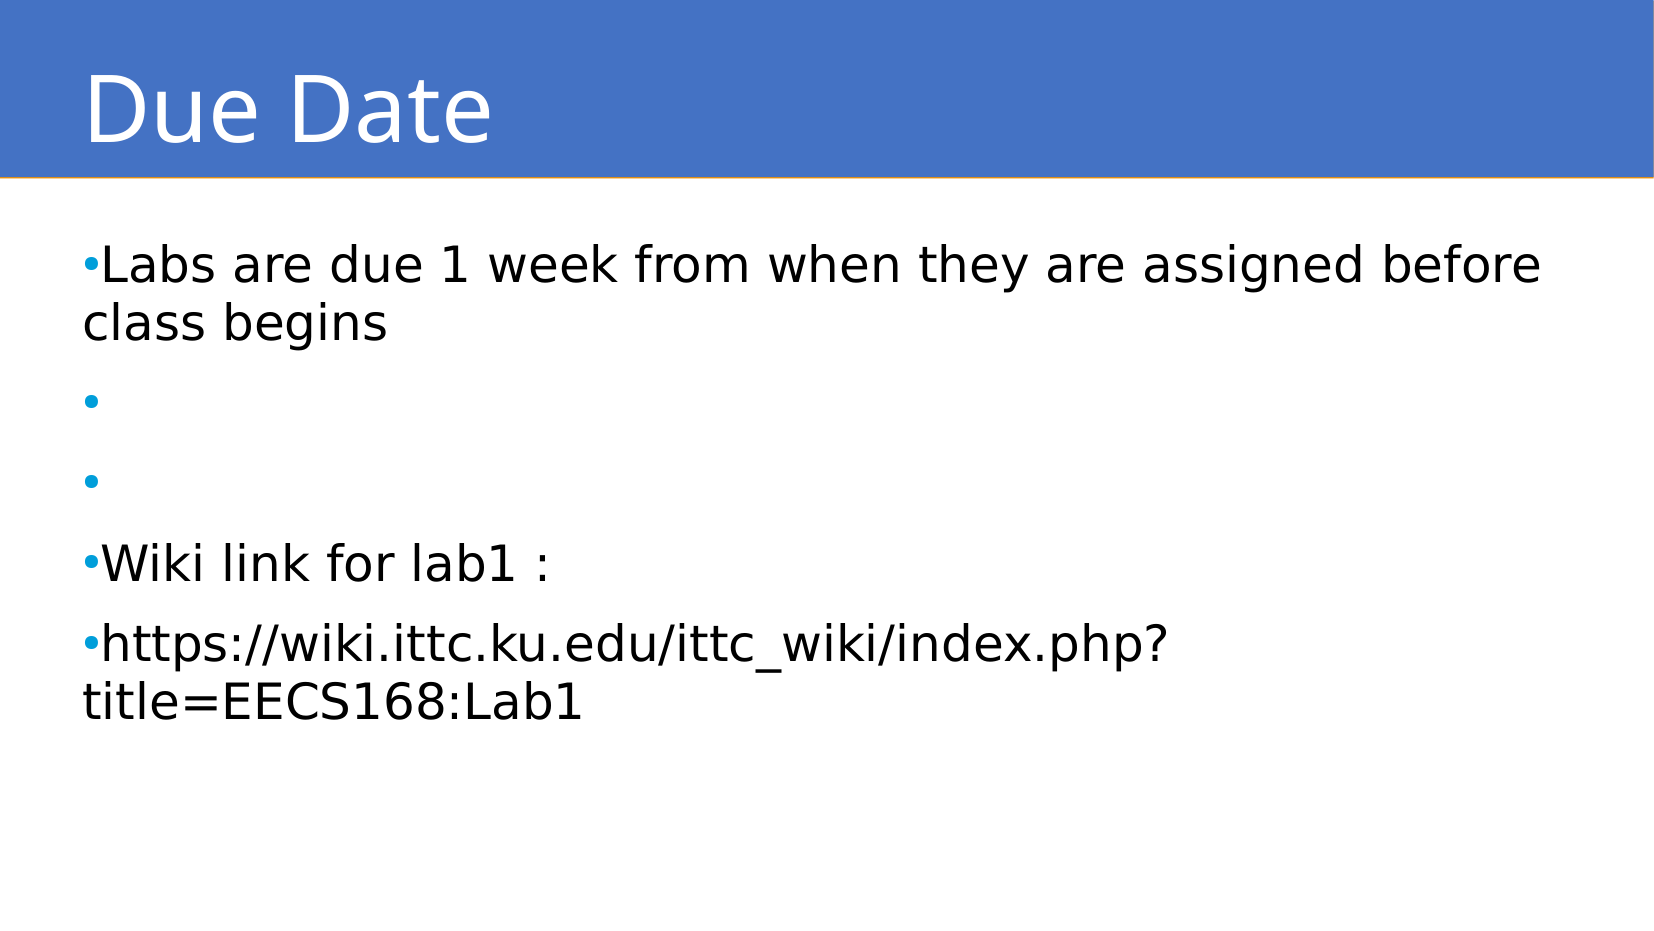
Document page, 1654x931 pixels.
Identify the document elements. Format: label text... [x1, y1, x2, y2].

title Due Date [82, 14, 1571, 171]
list Labs are due 1 week from when they are assigned before class begins Wiki link for lab1 : https://wiki.ittc.ku.edu/ittc_wiki/index.php?title=EECS168:Lab1 [82, 236, 1563, 811]
